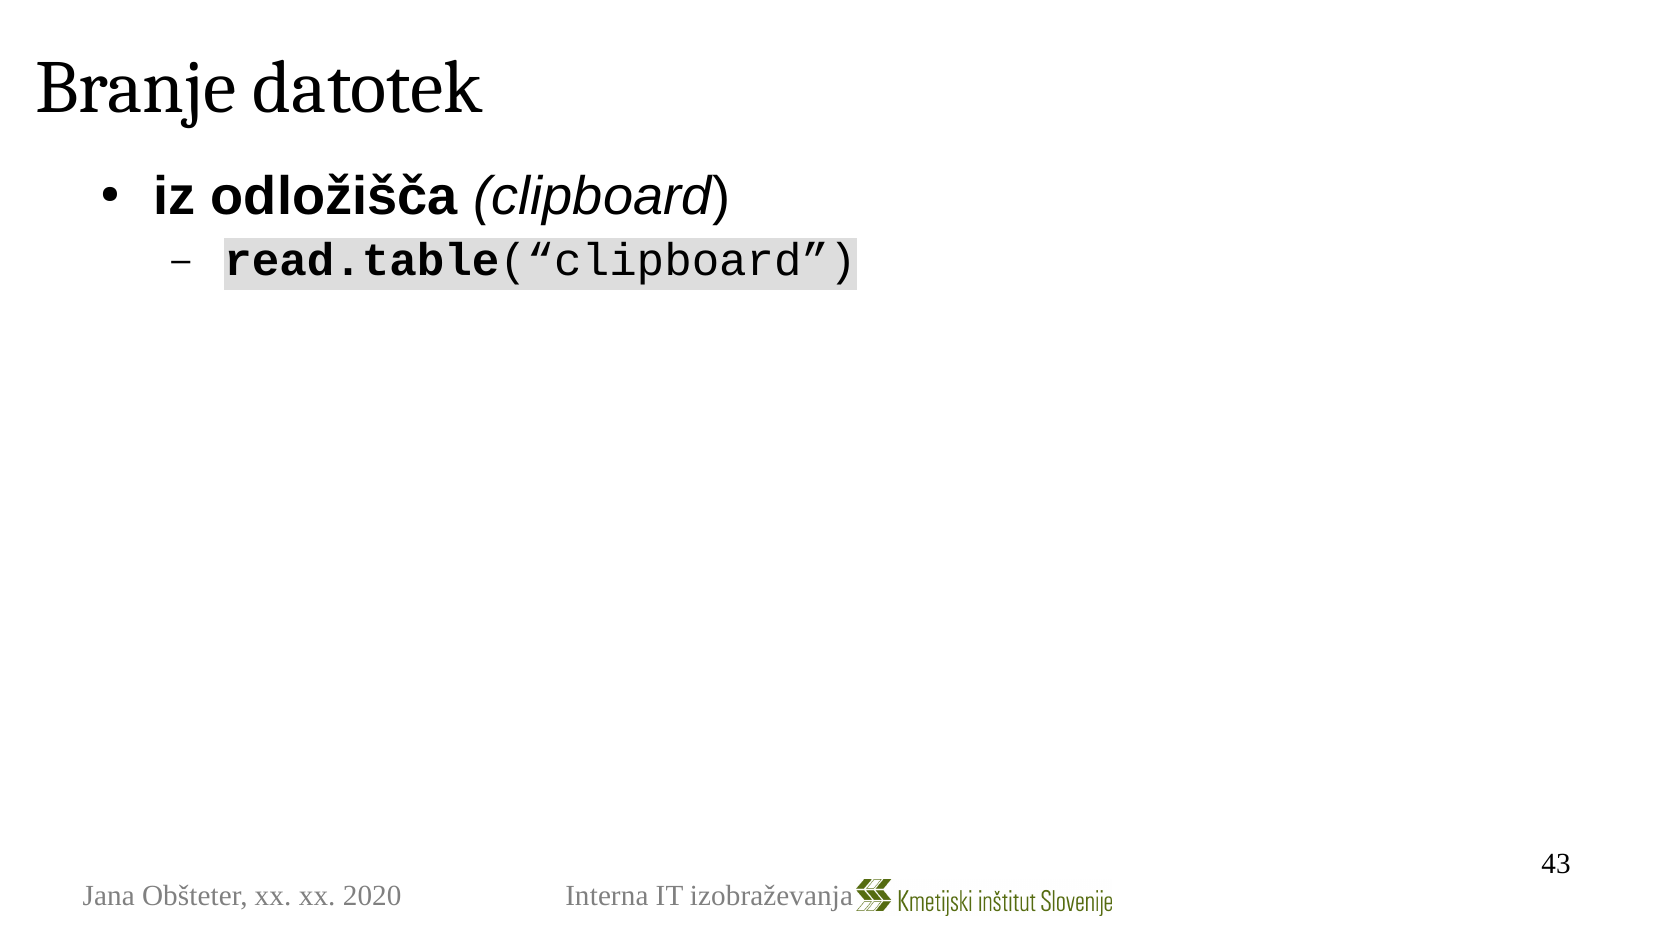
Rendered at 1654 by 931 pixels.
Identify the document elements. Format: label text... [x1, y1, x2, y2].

picture [856, 879, 1112, 916]
title Branje datotek [35, 21, 1524, 154]
list iz odložišča (clipboard) read.table(“clipboard”) [82, 165, 1630, 839]
